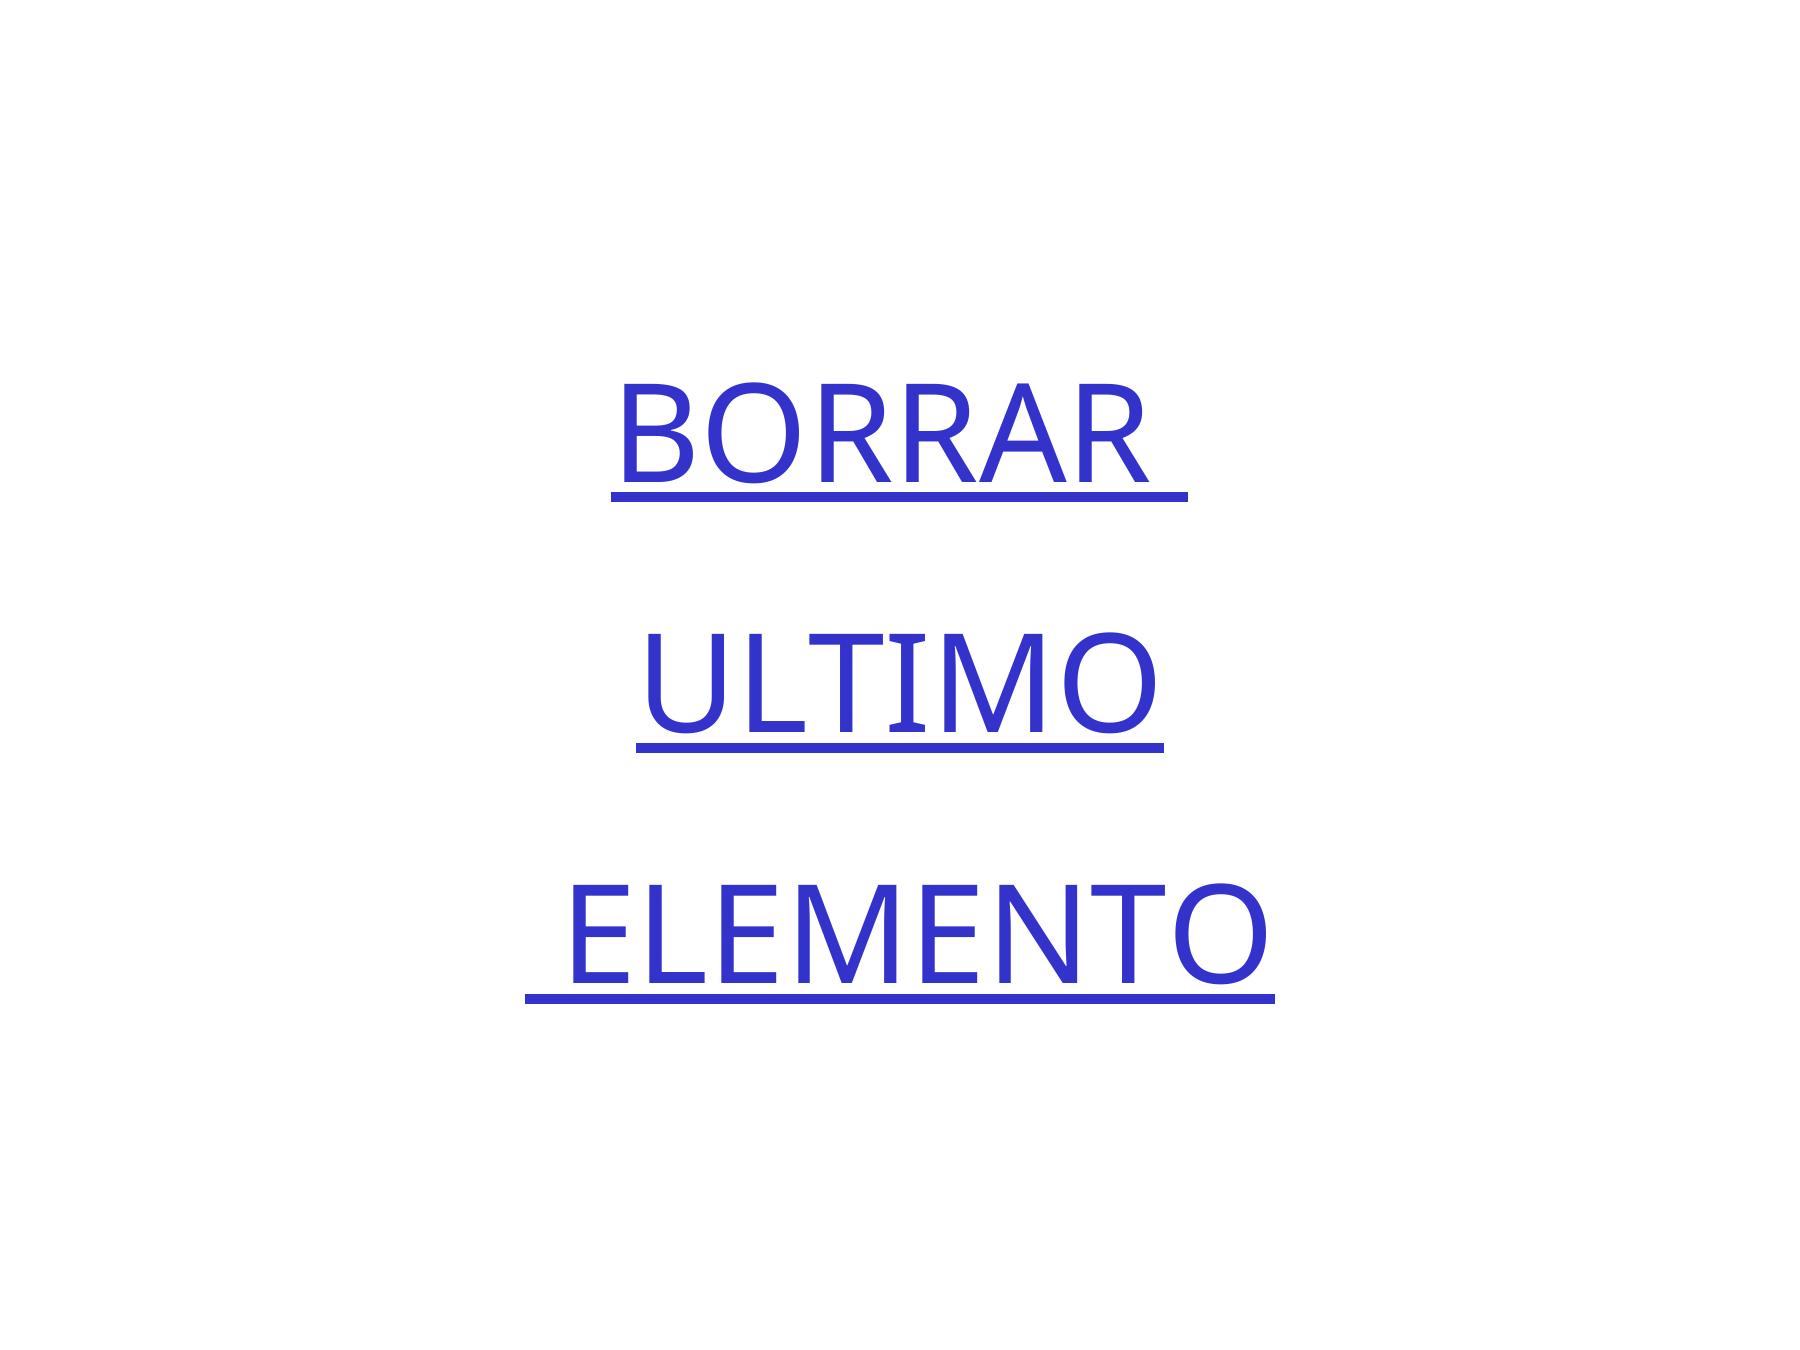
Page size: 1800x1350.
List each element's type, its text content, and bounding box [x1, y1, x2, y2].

text_box BORRAR ULTIMO ELEMENTO [0, 335, 1800, 1021]
